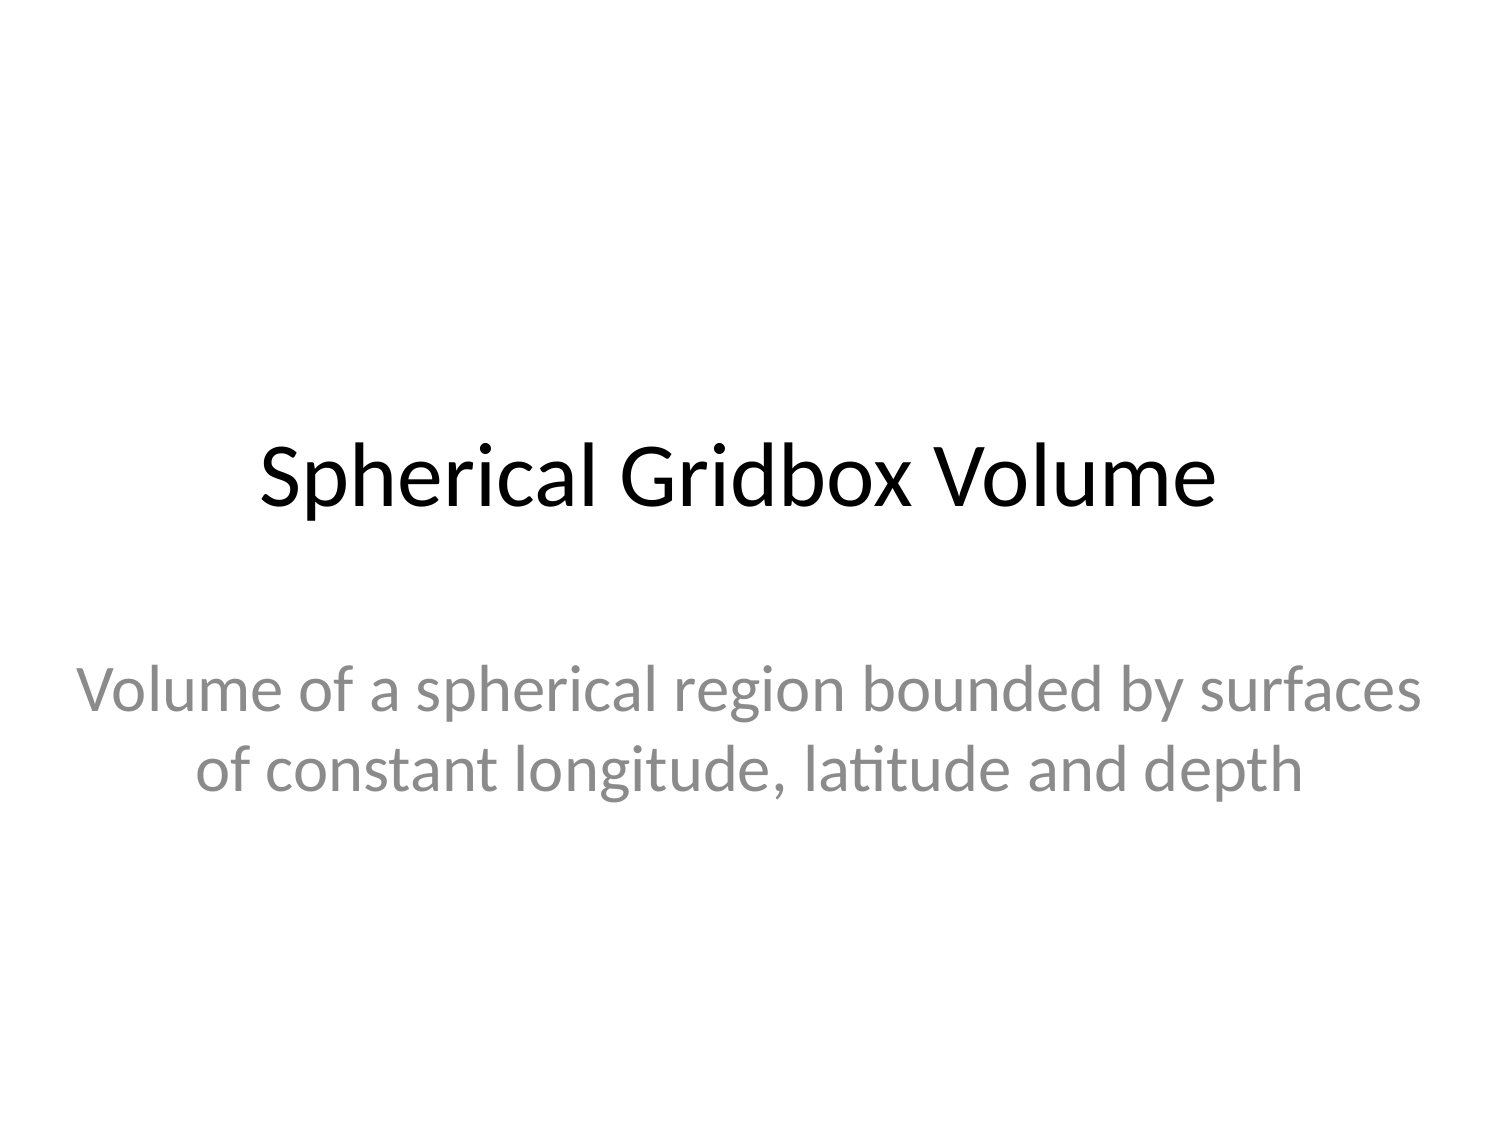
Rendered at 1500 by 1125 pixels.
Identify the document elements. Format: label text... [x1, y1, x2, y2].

text_box Volume of a spherical region bounded by surfaces of constant longitude, latitude and depth [37, 637, 1463, 925]
text_box Spherical Gridbox Volume [112, 349, 1388, 591]
